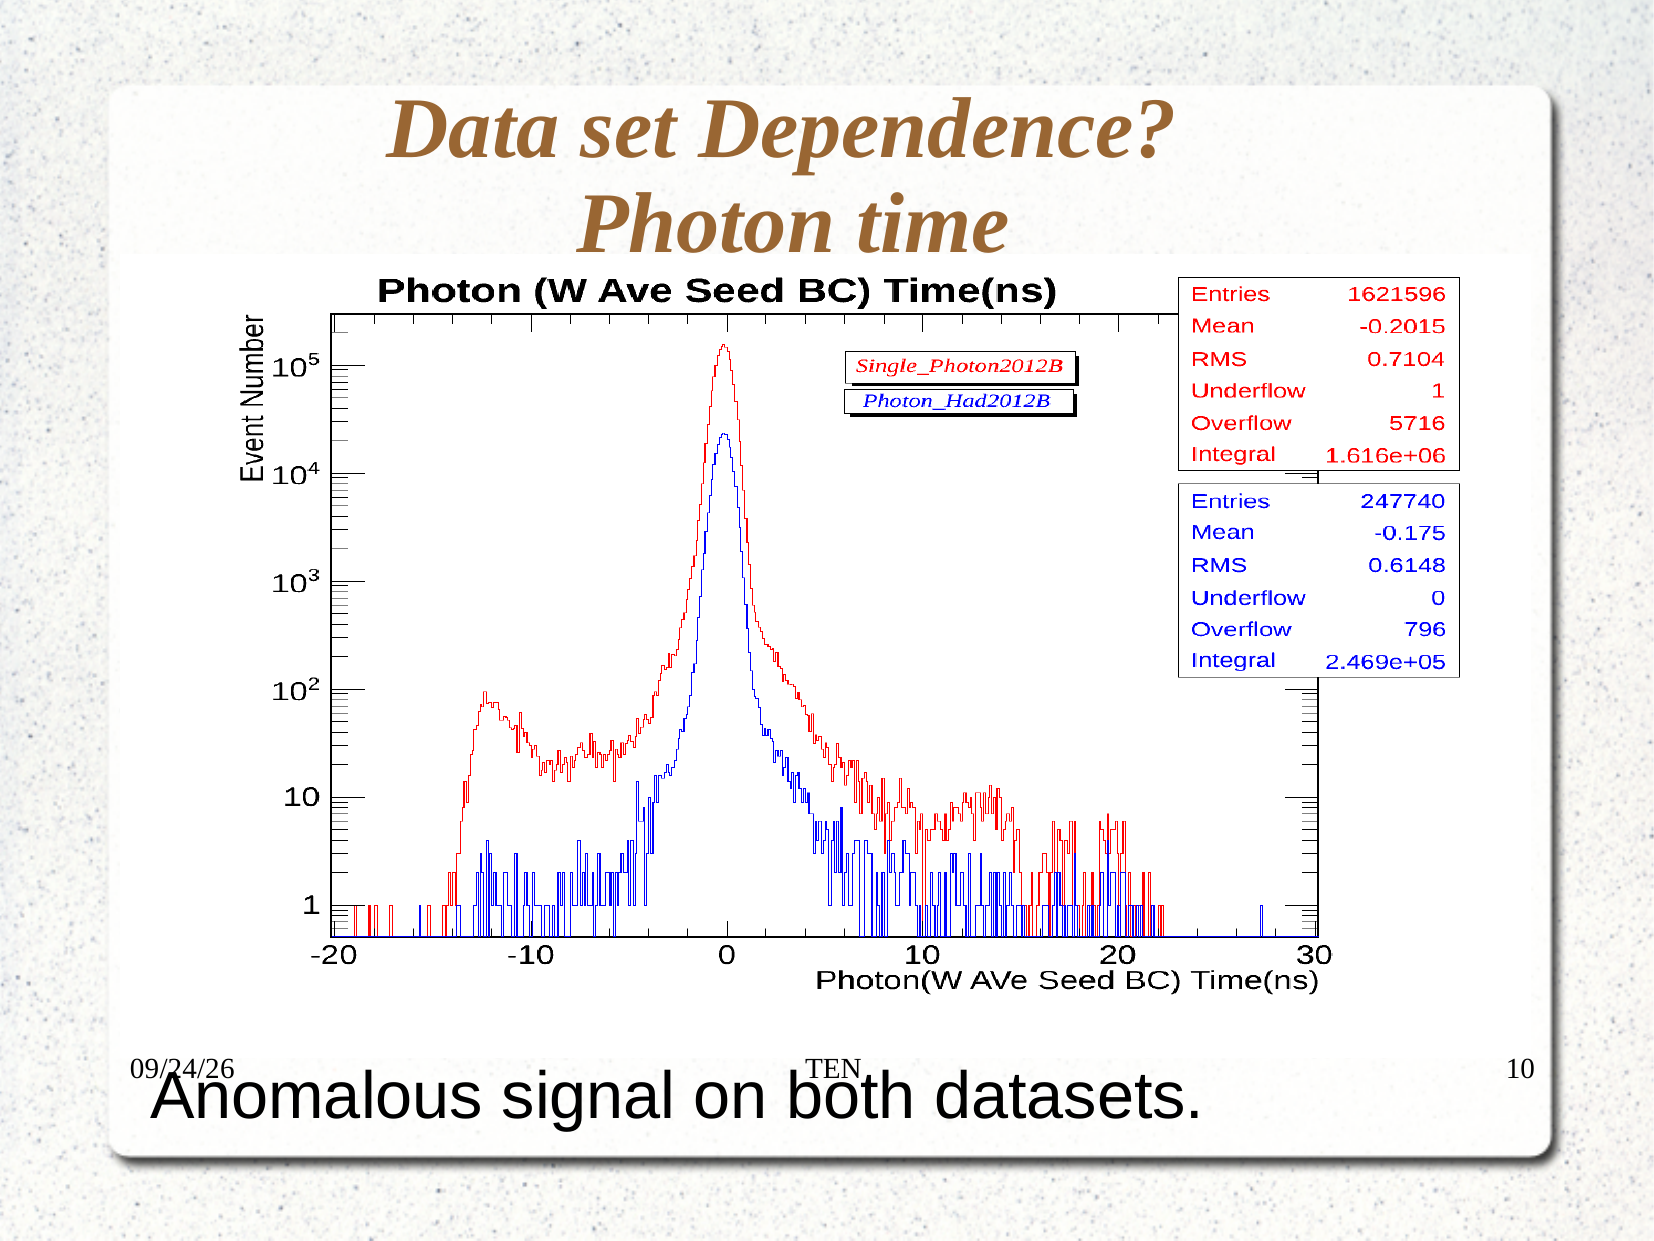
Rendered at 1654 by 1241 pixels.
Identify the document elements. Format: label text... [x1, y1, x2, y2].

subtitle Anomalous signal on both datasets. [150, 1058, 1231, 1133]
title Data set Dependence? Photon time [272, 80, 1293, 254]
picture [0, 0, 1654, 1241]
